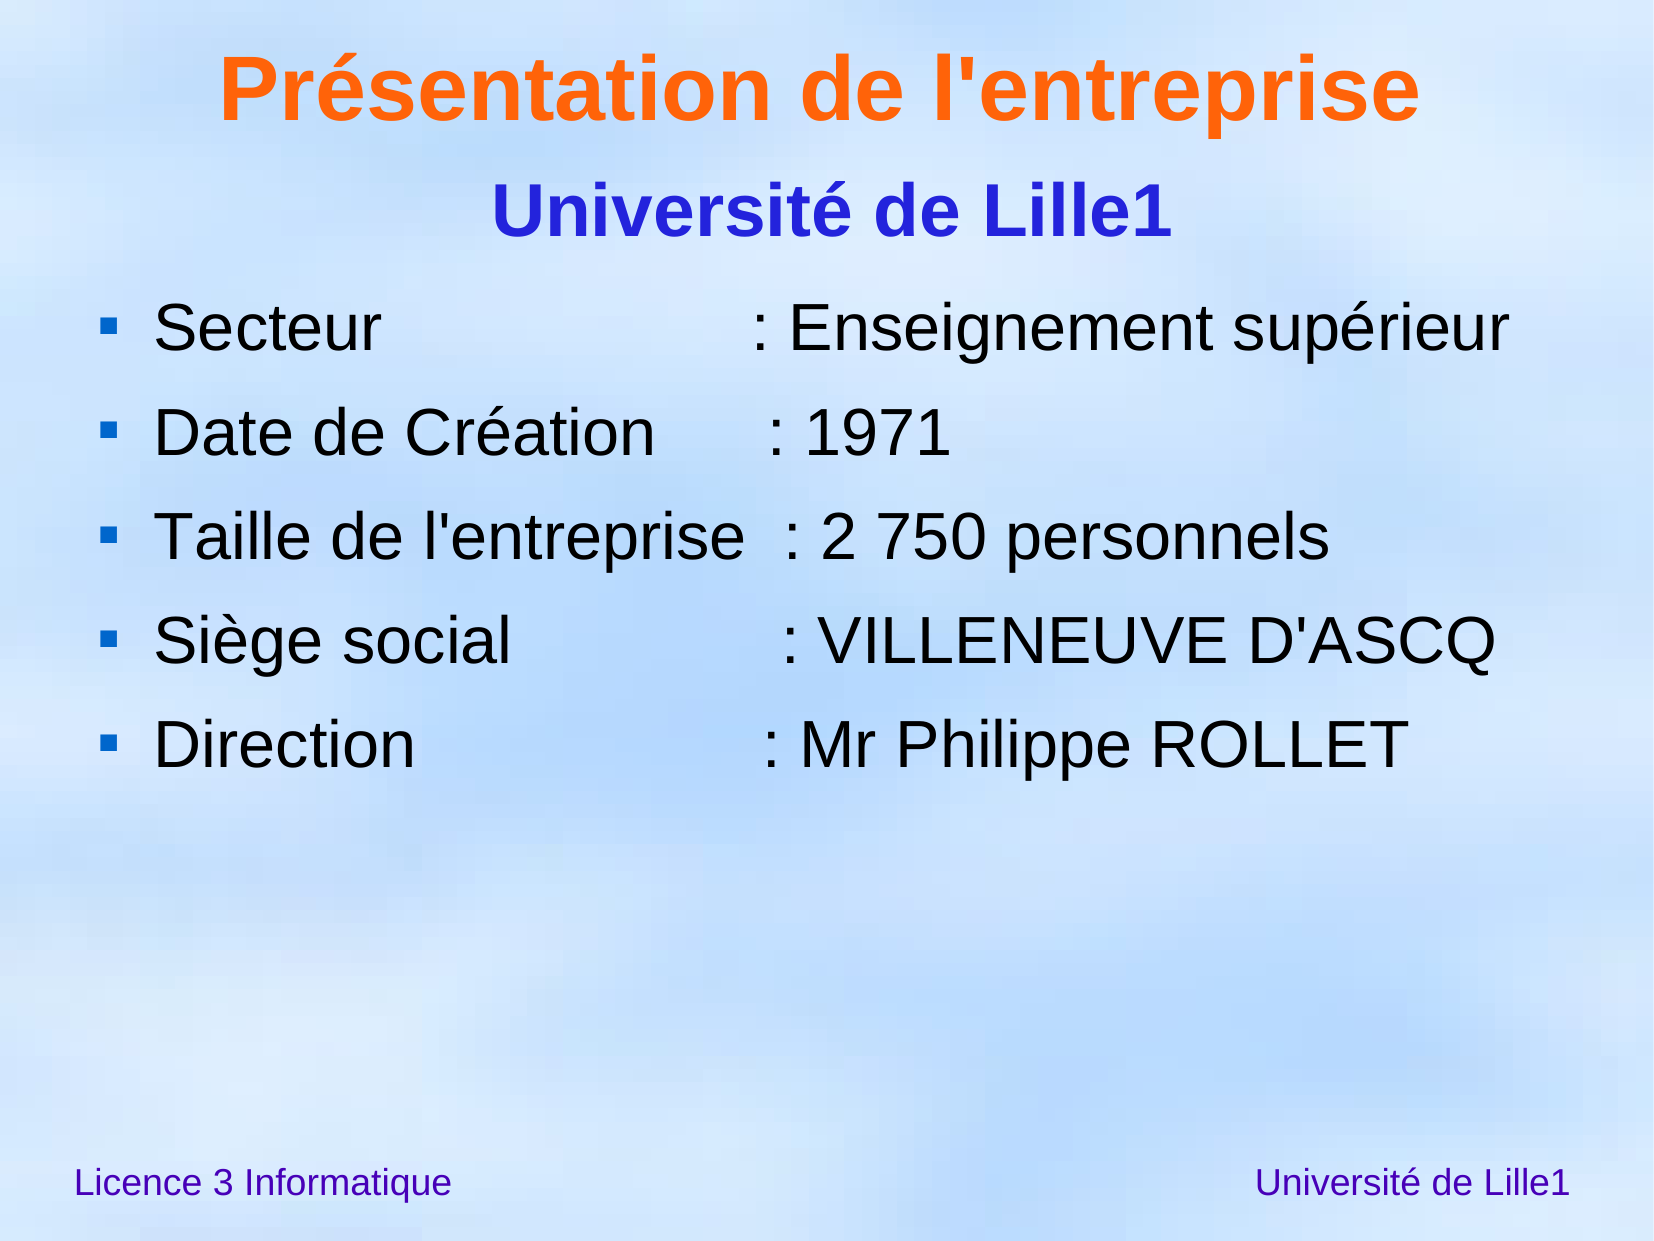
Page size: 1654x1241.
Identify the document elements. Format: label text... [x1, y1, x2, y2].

picture [0, 0, 1654, 1241]
text_box Licence 3 Informatique Université de Lille1 [59, 1153, 1625, 1211]
title Présentation de l'entreprise [76, 0, 1565, 178]
title Université de Lille1 [88, 155, 1577, 266]
list Secteur : Enseignement supérieur Date de Création : 1971 Taille de l'entreprise : 2 750 personnels Siège social : VILLENEUVE D'ASCQ Direction : Mr Philippe ROLLET [82, 290, 1571, 1094]
